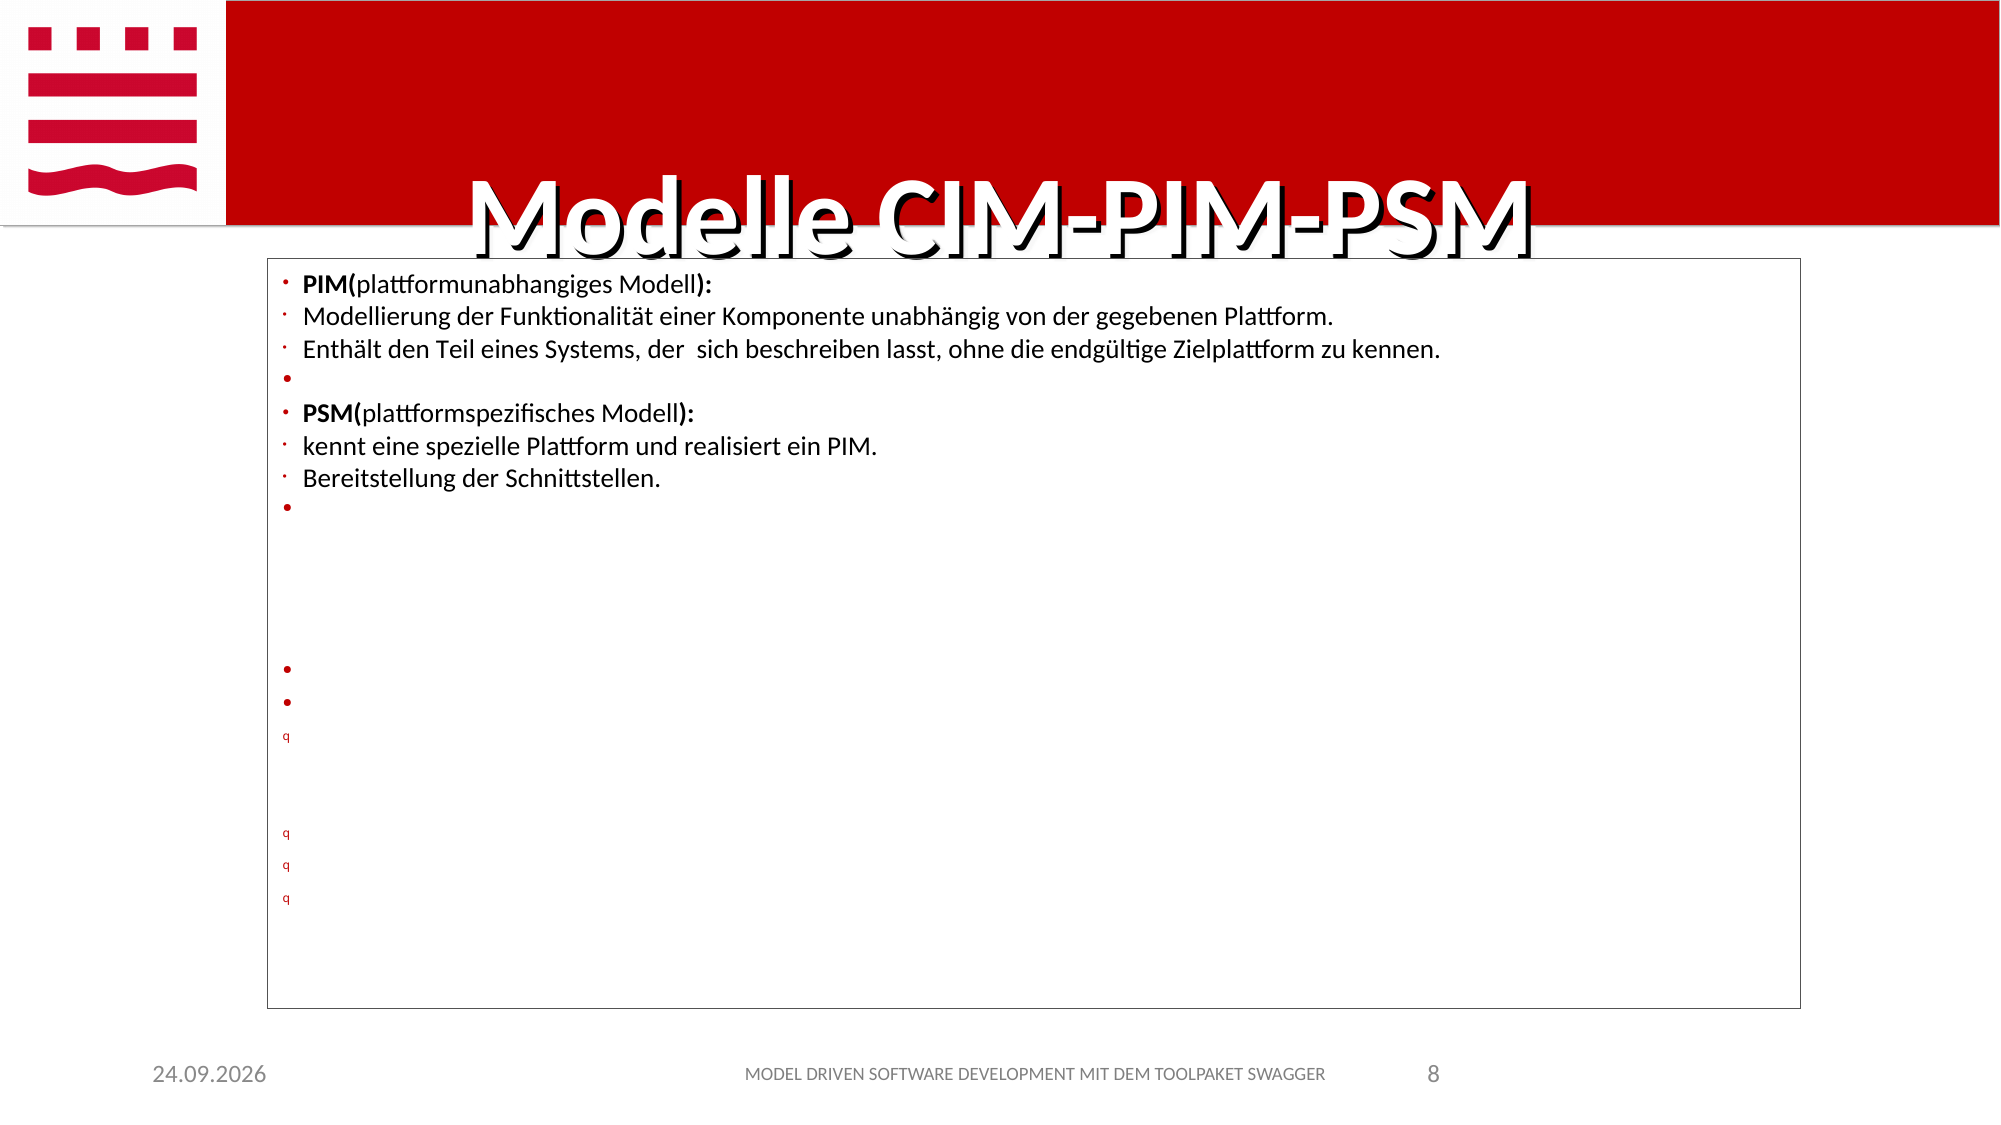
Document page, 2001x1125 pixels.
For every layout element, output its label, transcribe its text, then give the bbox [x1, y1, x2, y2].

text_box Modelle CIM-PIM-PSM [226, 0, 2000, 225]
list PIM(plattformunabhangiges Modell): Modellierung der Funktionalität einer Komponente unabhängig von der gegebenen Plattform. Enthält den Teil eines Systems, der sich beschreiben lasst, ohne die endgültige Zielplattform zu kennen. PSM(plattformspezifisches Modell): kennt eine spezielle Plattform und realisiert ein PIM. Bereitstellung der Schnittstellen. [267, 258, 1801, 1009]
text_box MODEL DRIVEN SOFTWARE DEVELOPMENT MIT DEM TOOLPAKET SWAGGER [587, 1042, 1412, 1103]
text_box 25.01.2018 [137, 1042, 587, 1103]
text_box [1412, 1042, 1863, 1103]
picture [0, 0, 226, 225]
